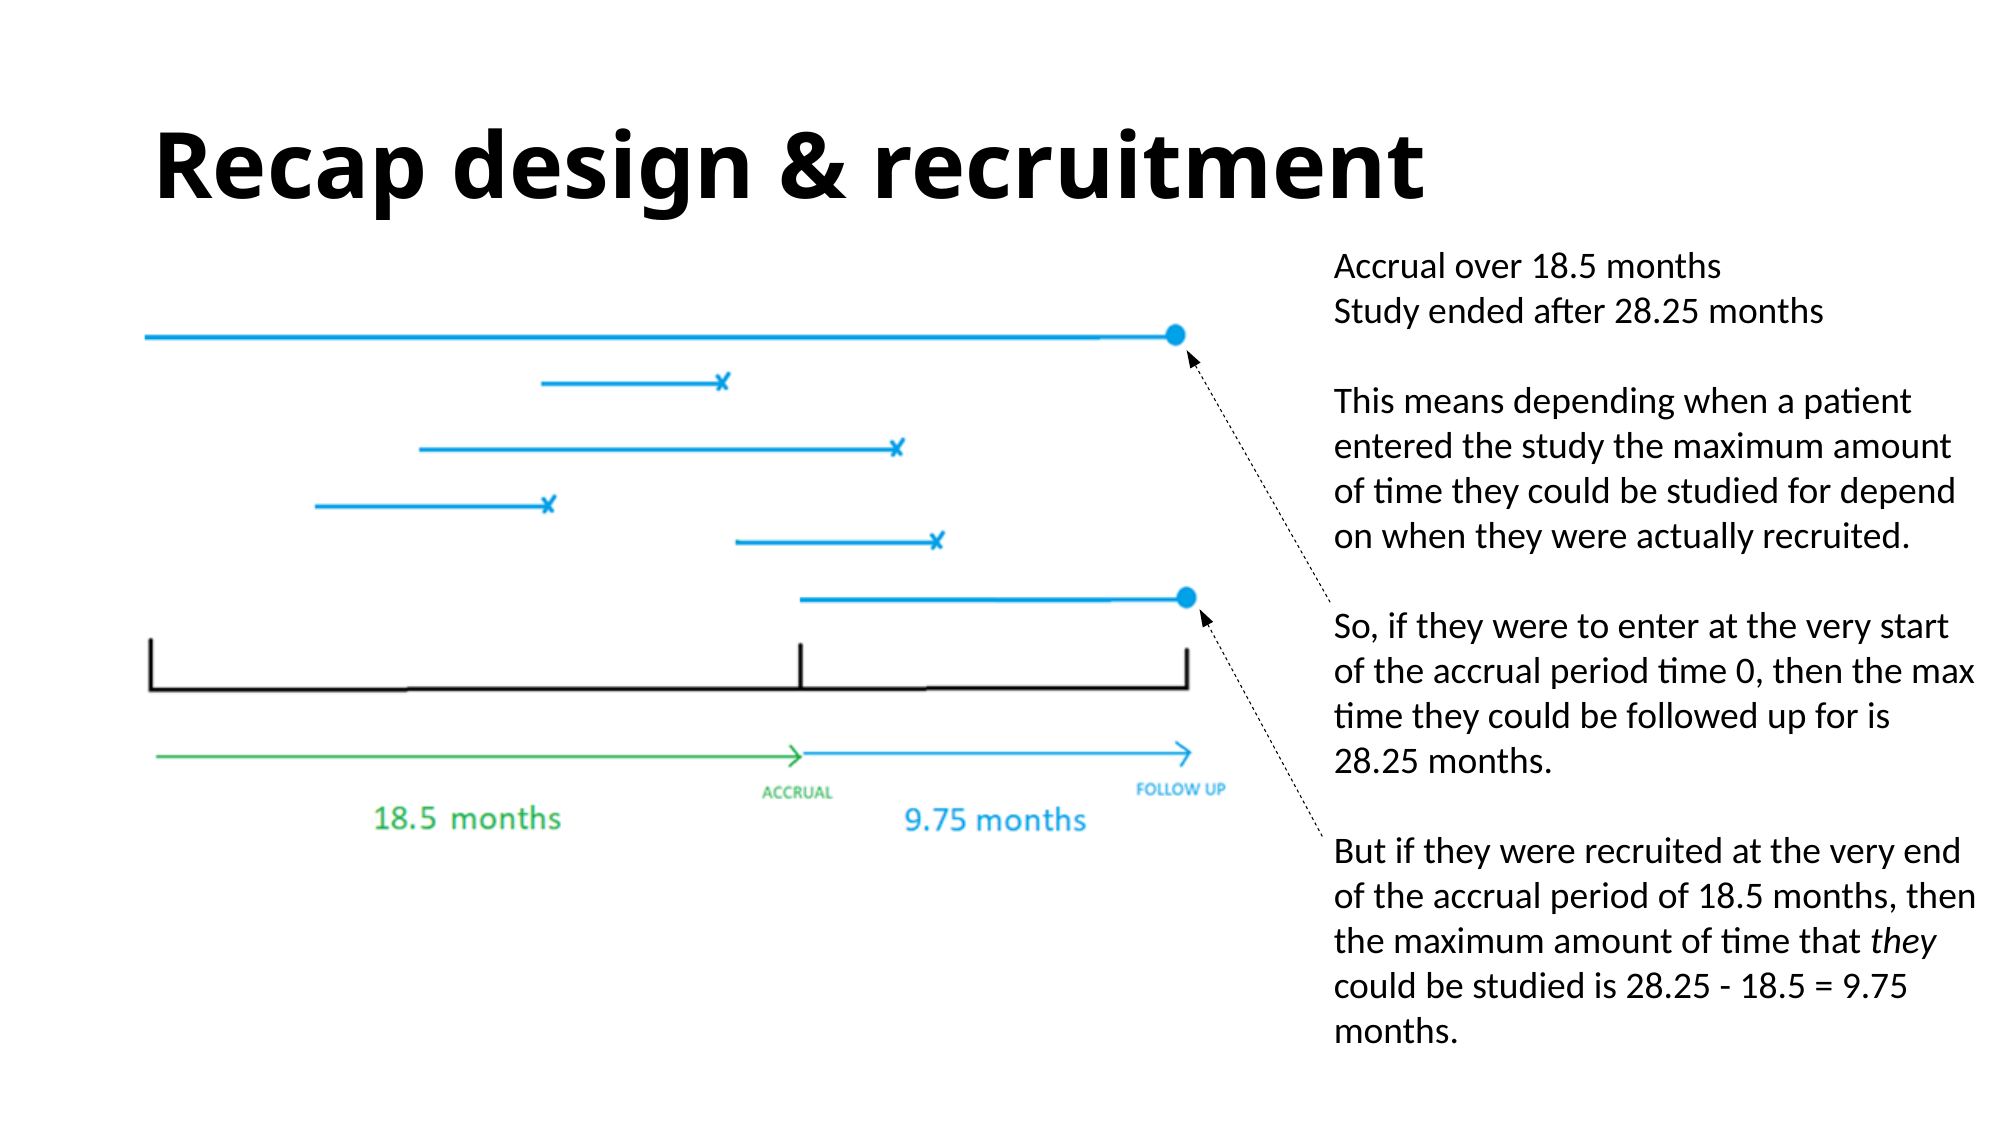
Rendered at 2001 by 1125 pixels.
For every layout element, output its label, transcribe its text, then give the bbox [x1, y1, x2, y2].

picture [45, 277, 1274, 897]
text_box [102, 265, 1318, 638]
title Recap design & recruitment [137, 59, 1863, 265]
text_box Accrual over 18.5 months Study ended after 28.25 months This means depending when a patient entered the study the maximum amount of time they could be studied for depend on when they were actually recruited. So, if they were to enter at the very start of the accrual period time 0, then the max time they could be followed up for is 28.25 months. But if they were recruited at the very end of the accrual period of 18.5 months, then the maximum amount of time that they could be studied is 28.25 - 18.5 = 9.75 months. [1318, 233, 2000, 1077]
